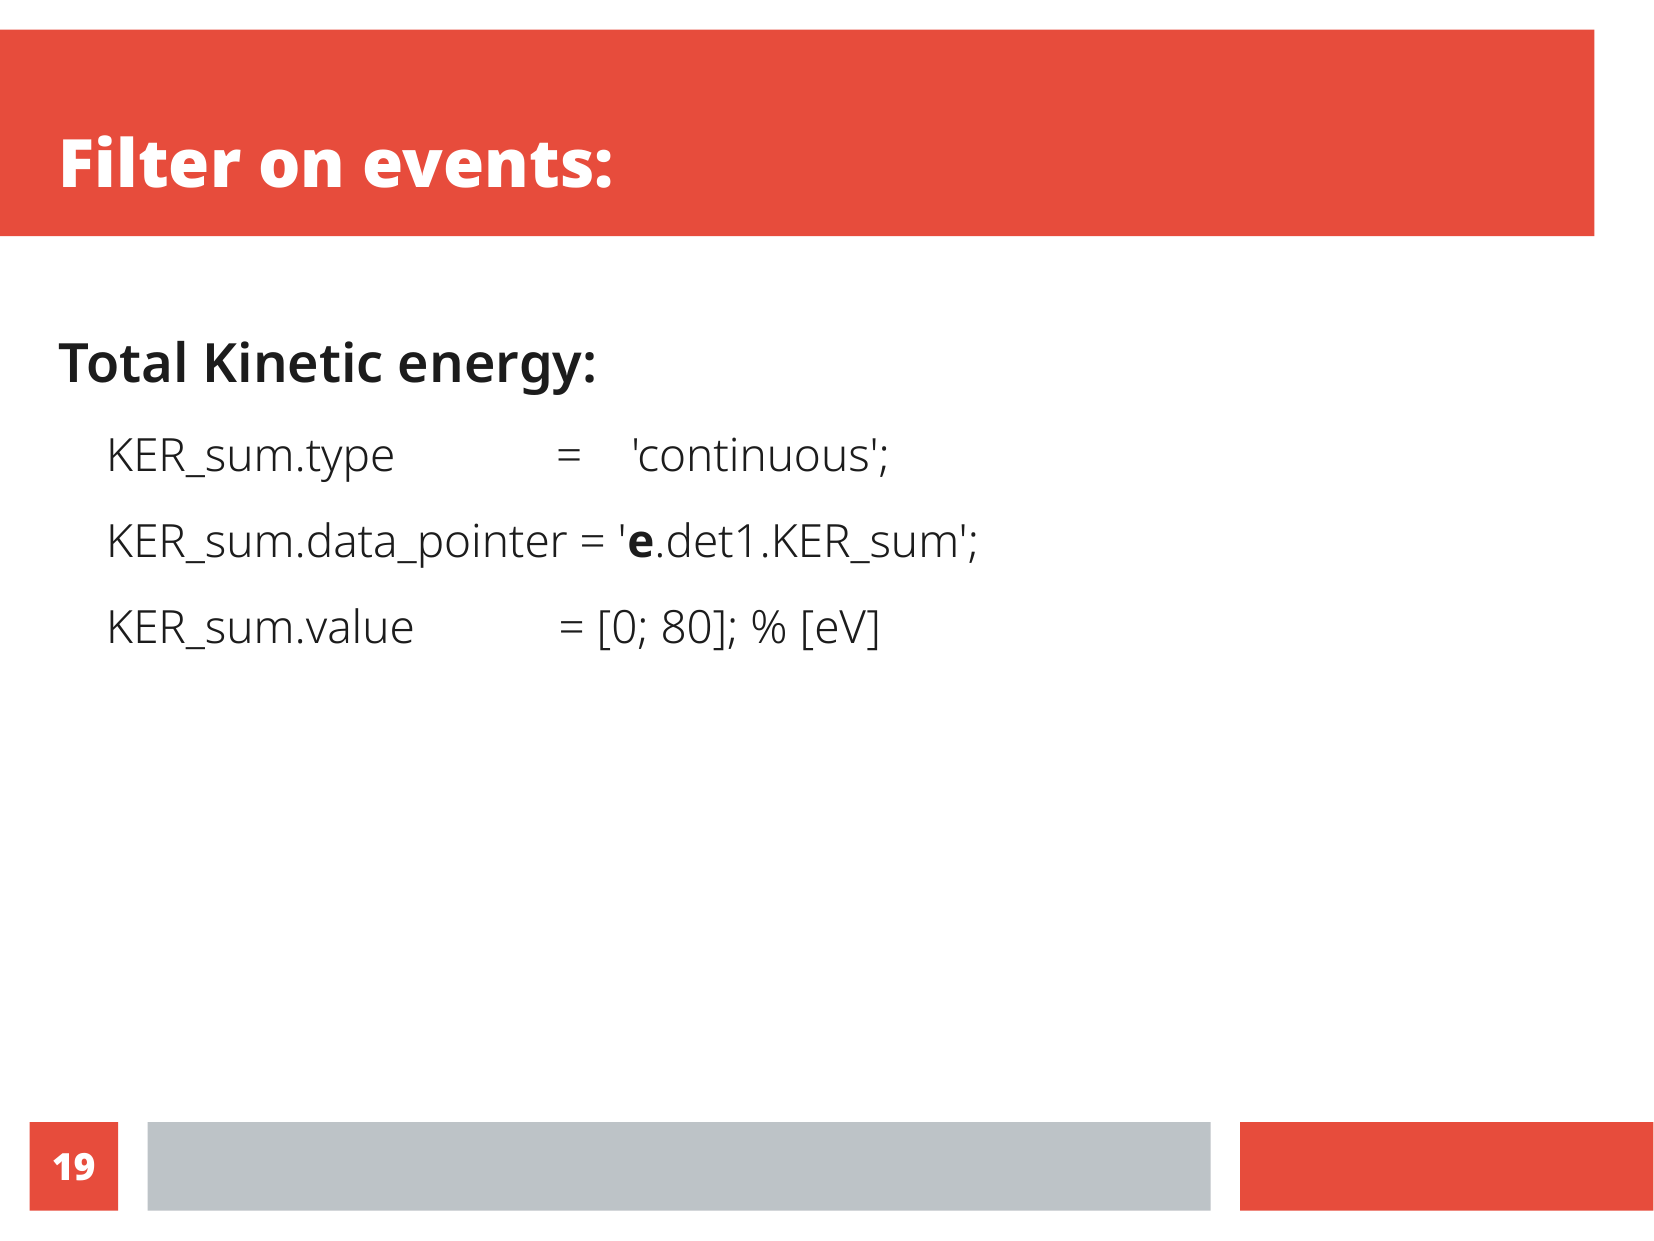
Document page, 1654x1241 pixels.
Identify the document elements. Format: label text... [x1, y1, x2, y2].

list Total Kinetic energy: KER_sum.type = 'continuous'; KER_sum.data_pointer = 'e.det1.KER_sum'; KER_sum.value = [0; 80]; % [eV] [59, 324, 1563, 1093]
title Filter on events: [59, 59, 1595, 207]
